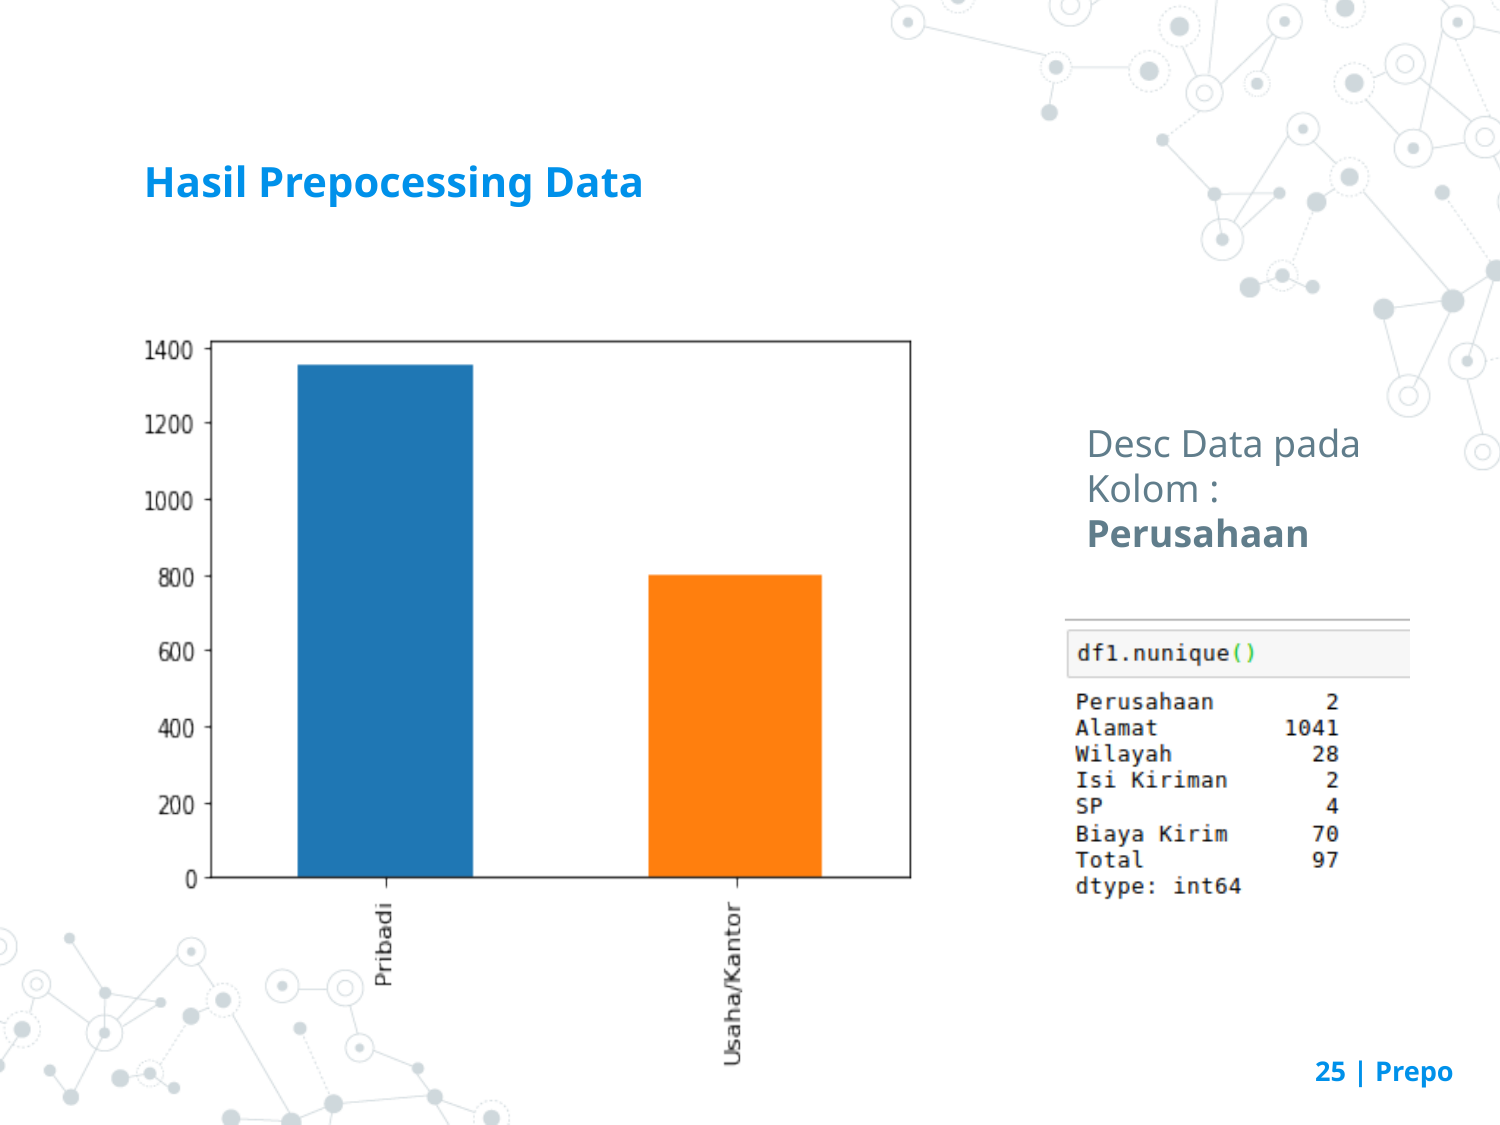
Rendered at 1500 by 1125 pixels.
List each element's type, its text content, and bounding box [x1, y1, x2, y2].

title Hasil Prepocessing Data [128, 149, 1372, 222]
text_box Desc Data pada Kolom : Perusahaan [1065, 404, 1500, 901]
slide_number <number> | Prepo [1245, 1038, 1469, 1125]
picture [0, 0, 1500, 1125]
